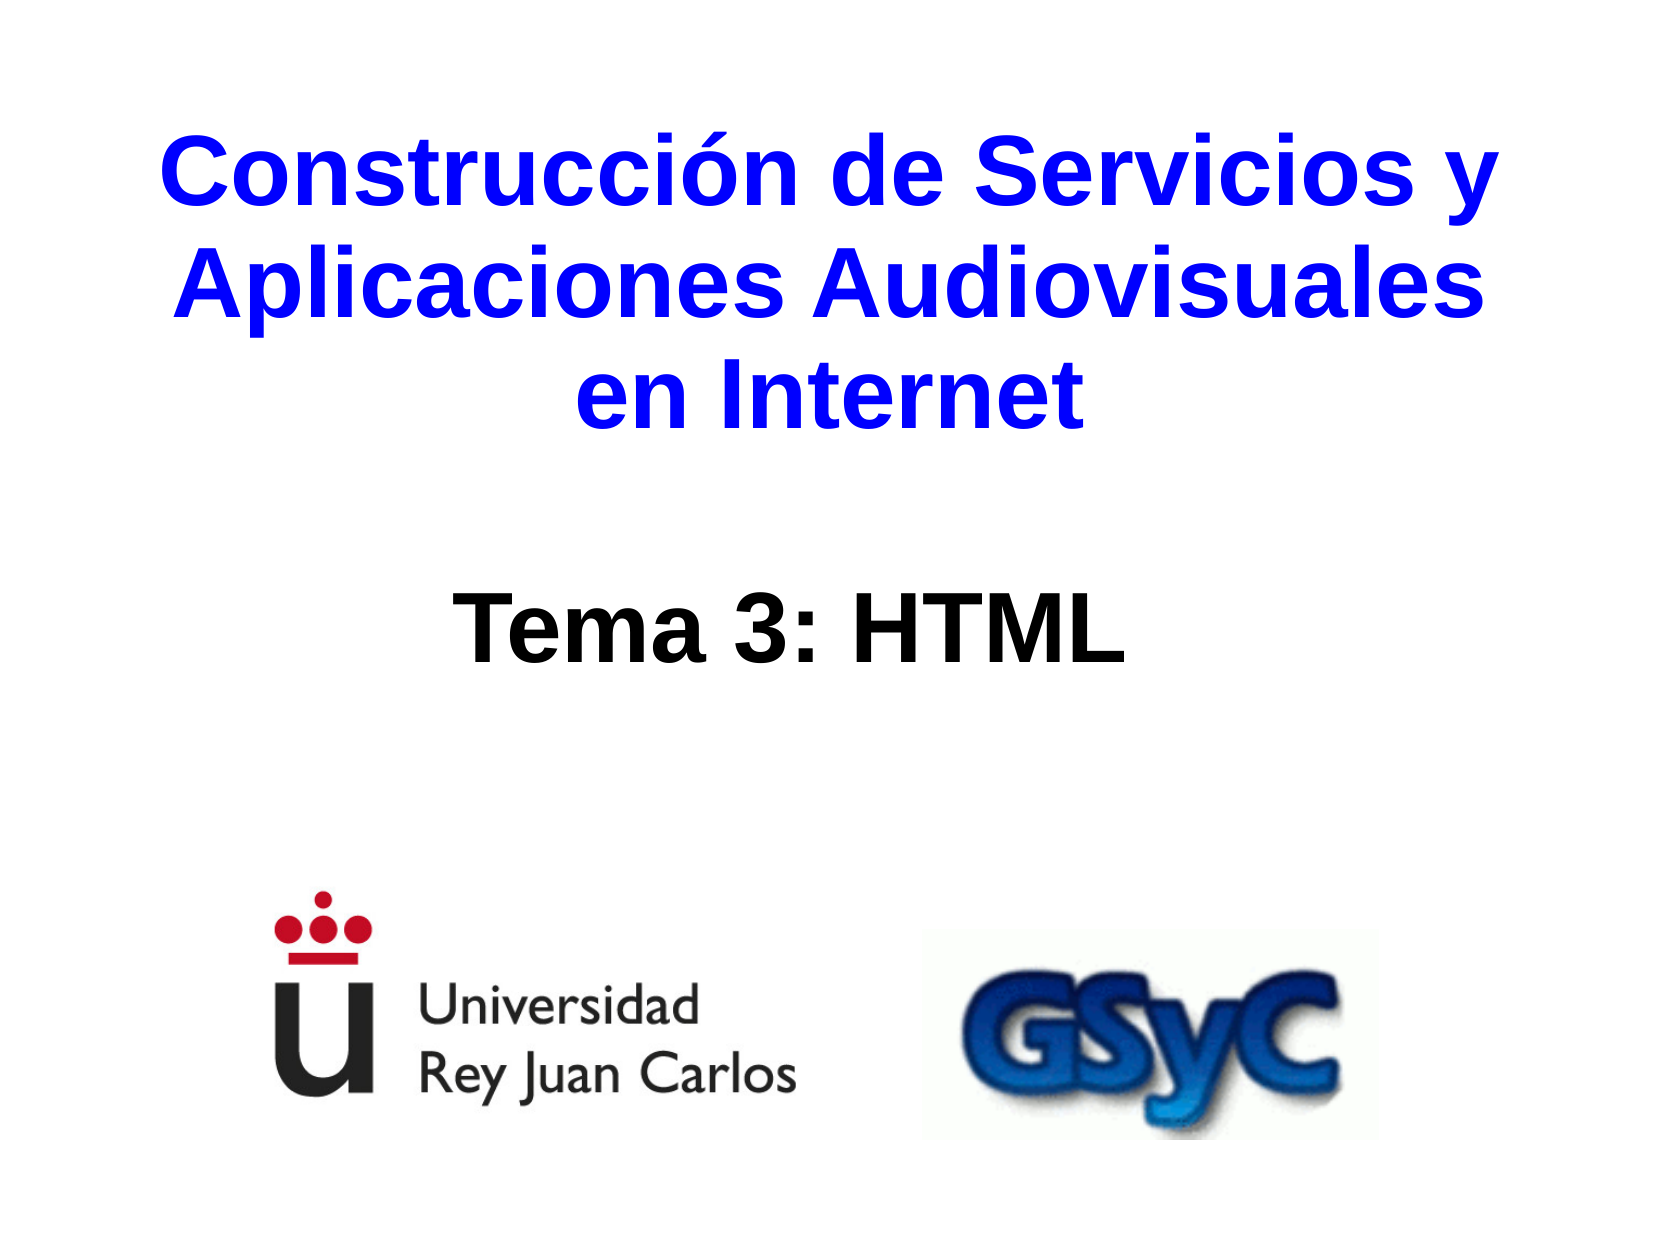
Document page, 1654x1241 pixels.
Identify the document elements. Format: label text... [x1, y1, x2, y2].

picture [922, 929, 1379, 1141]
title Construcción de Servicios y Aplicaciones Audiovisuales en Internet [144, 114, 1516, 451]
picture [240, 869, 824, 1126]
title Tema 3: HTML [105, 549, 1476, 706]
